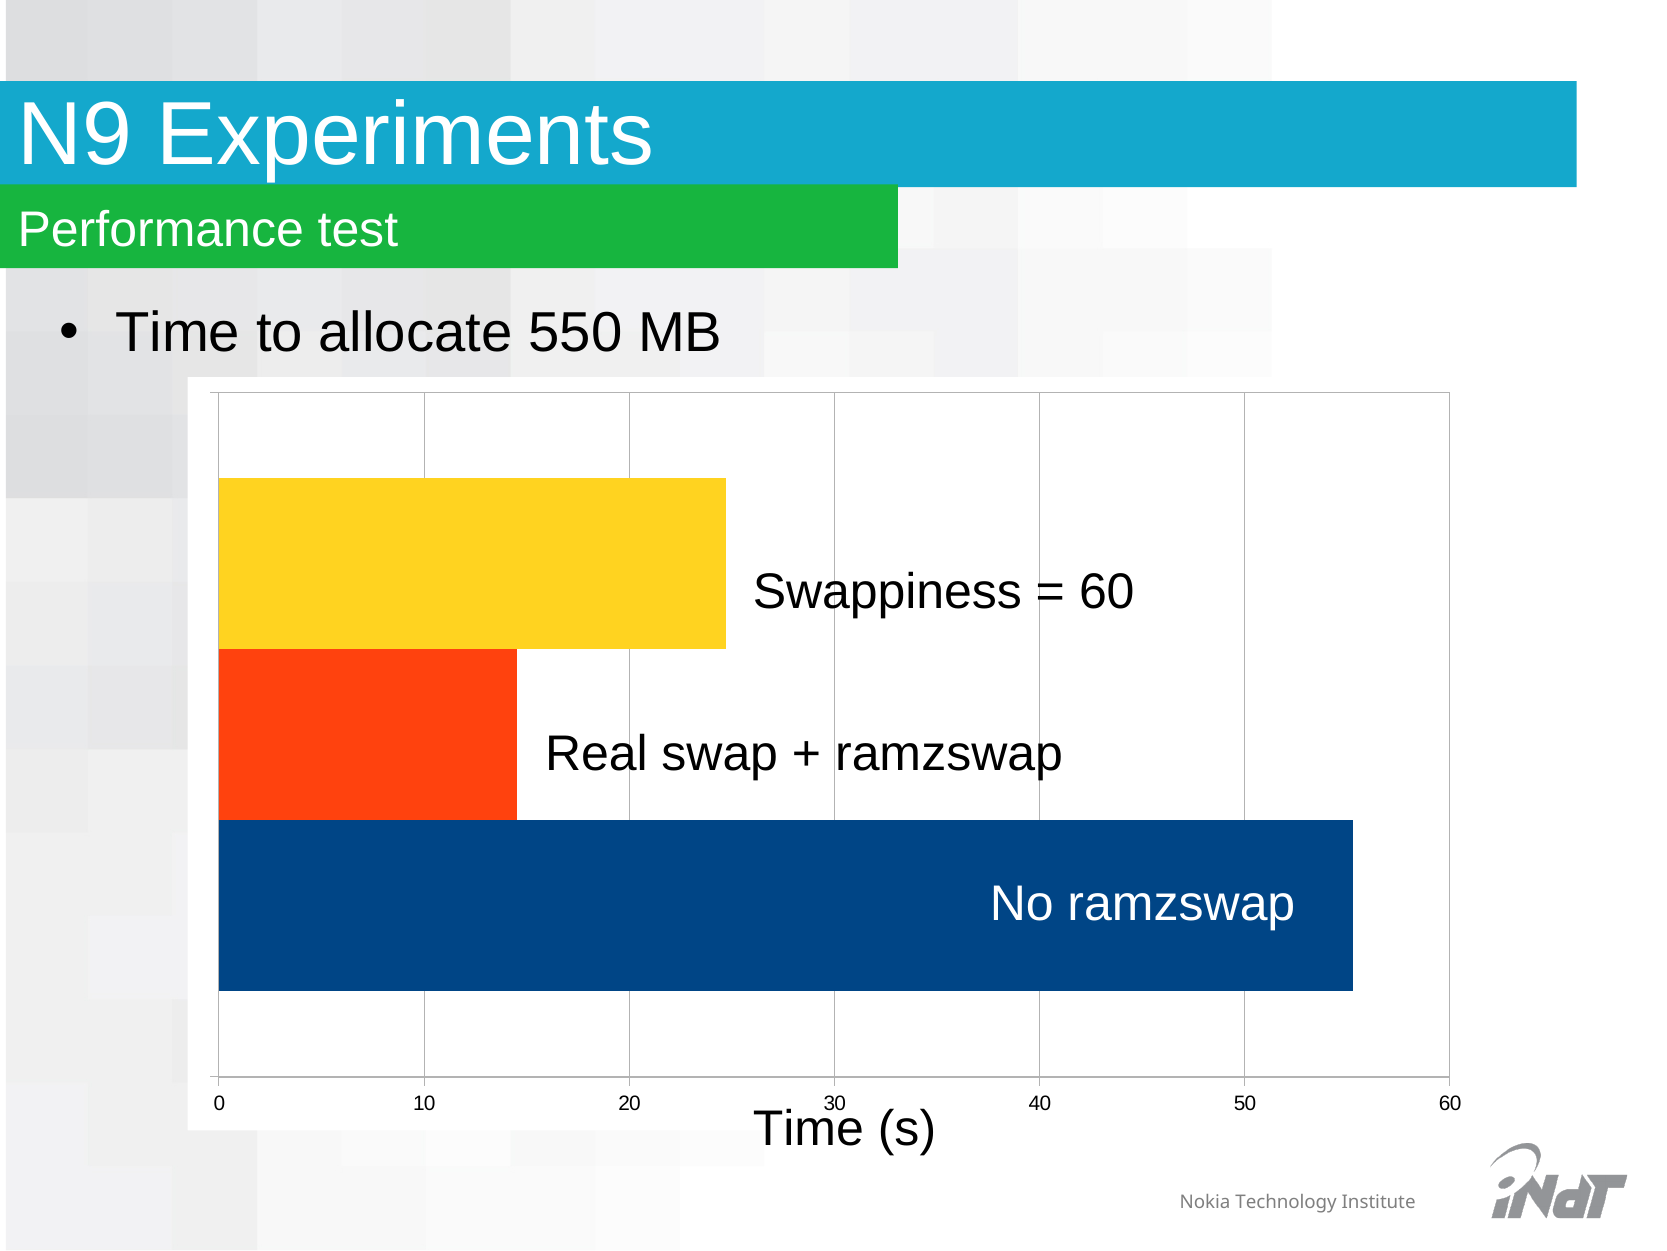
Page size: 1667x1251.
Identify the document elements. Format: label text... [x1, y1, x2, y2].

text_box Time (s) [738, 1087, 952, 1163]
text_box Real swap + ramzswap [530, 712, 1078, 788]
list Time to allocate 550 MB [40, 300, 1627, 413]
text_box Performance test [0, 184, 898, 269]
picture [5, 0, 1667, 1251]
text_box Swappiness = 60 [738, 550, 1150, 626]
chart [187, 377, 1487, 1131]
text_box No ramzswap [975, 862, 1311, 938]
title N9 Experiments [0, 81, 1577, 188]
